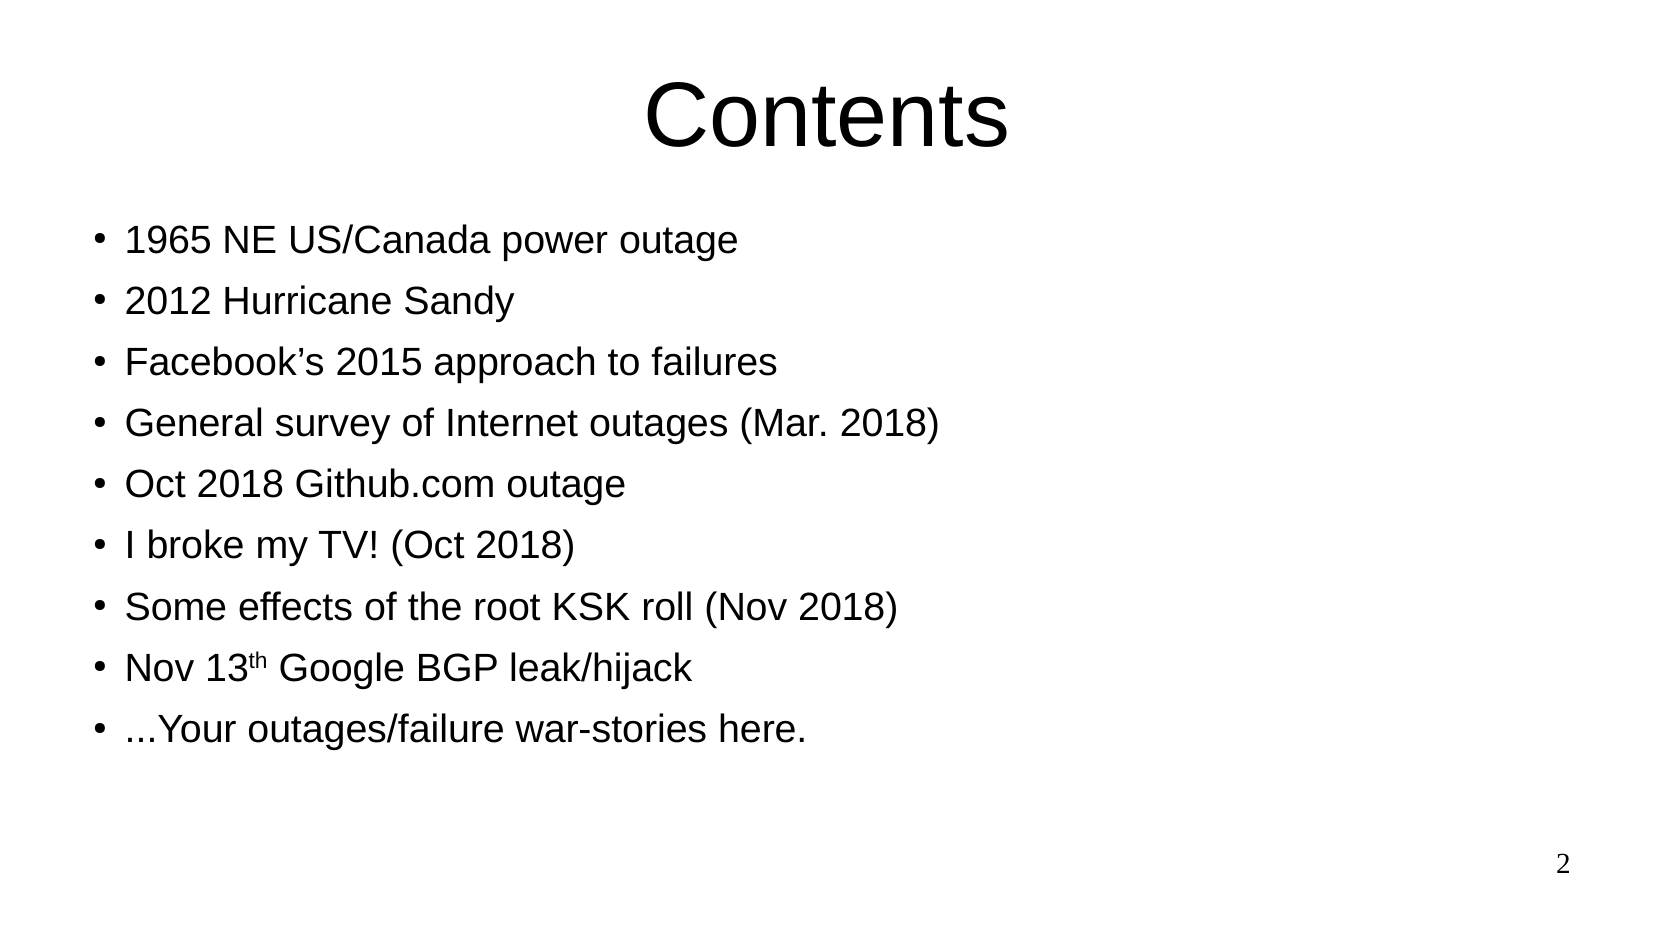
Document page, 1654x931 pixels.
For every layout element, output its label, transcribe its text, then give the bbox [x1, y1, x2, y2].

title Contents [82, 37, 1571, 193]
list 1965 NE US/Canada power outage 2012 Hurricane Sandy Facebook’s 2015 approach to failures General survey of Internet outages (Mar. 2018) Oct 2018 Github.com outage I broke my TV! (Oct 2018) Some effects of the root KSK roll (Nov 2018) Nov 13th Google BGP leak/hijack ...Your outages/failure war-stories here. [82, 217, 1571, 758]
